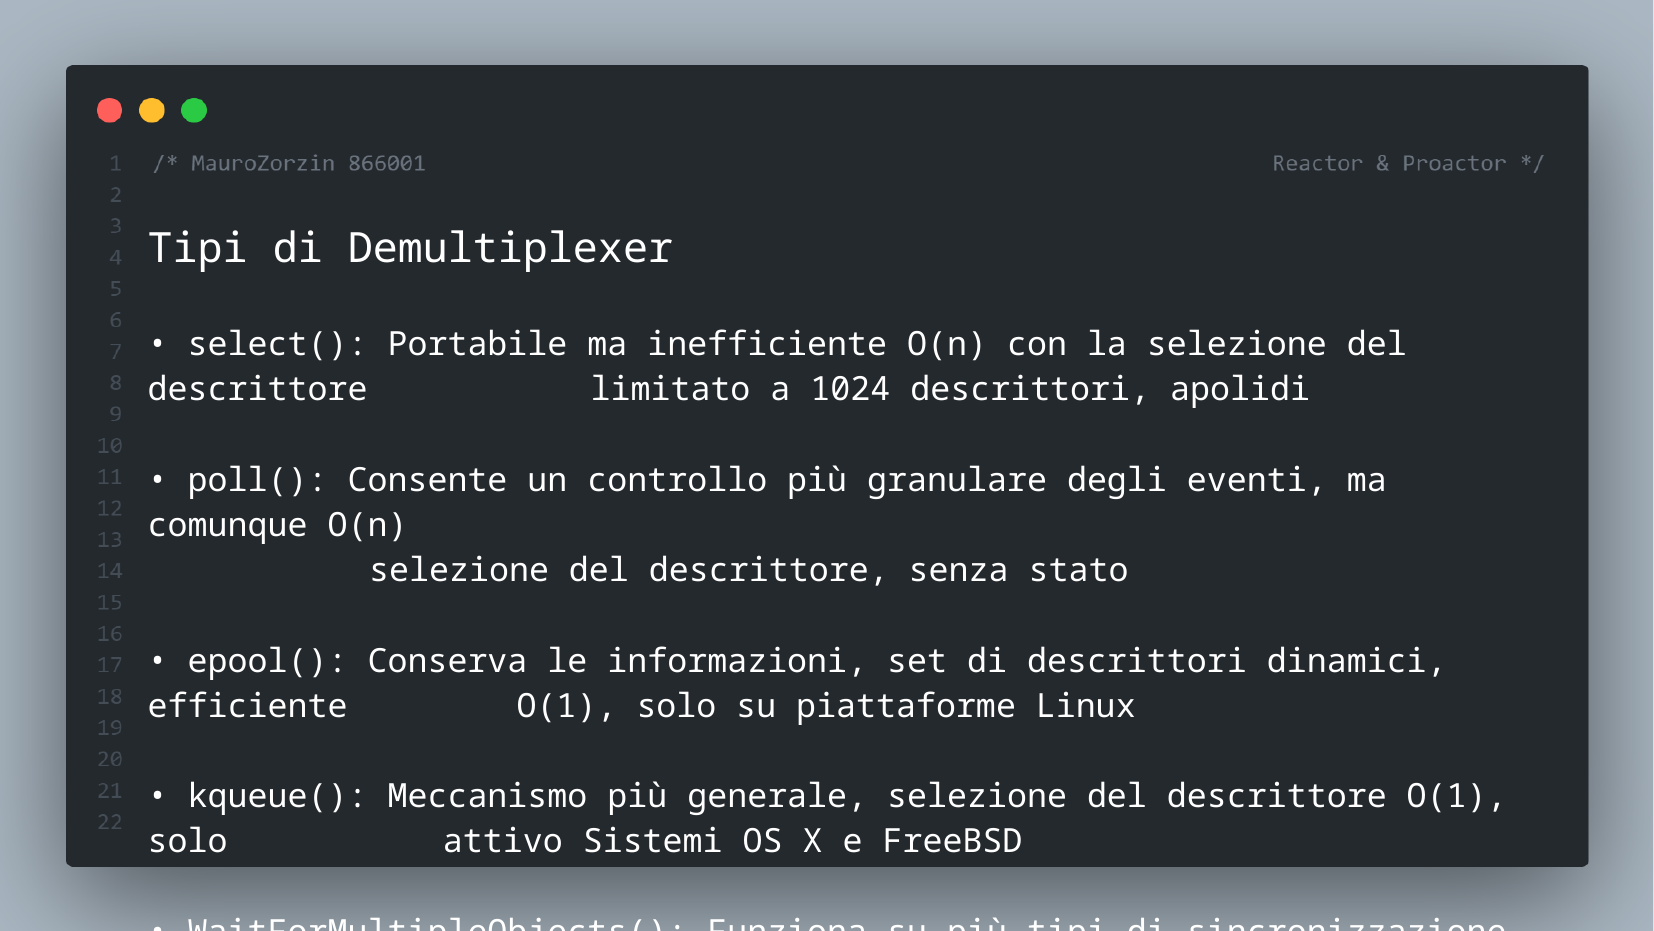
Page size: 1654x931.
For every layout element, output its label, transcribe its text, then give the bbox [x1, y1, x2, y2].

picture [0, 0, 1654, 931]
subtitle Tipi di Demultiplexer • select(): Portabile ma inefficiente O(n) con la selezione del descrittore limitato a 1024 descrittori, apolidi • poll(): Consente un controllo più granulare degli eventi, ma comunque O(n) selezione del descrittore, senza stato • epool(): Conserva le informazioni, set di descrittori dinamici, efficiente O(1), solo su piattaforme Linux • kqueue(): Meccanismo più generale, selezione del descrittore O(1), solo attivo Sistemi OS X e FreeBSD • WaitForMultipleObjects(): Funziona su più tipi di sincronizzazione oggetti, solo su Windows [147, 217, 1536, 931]
